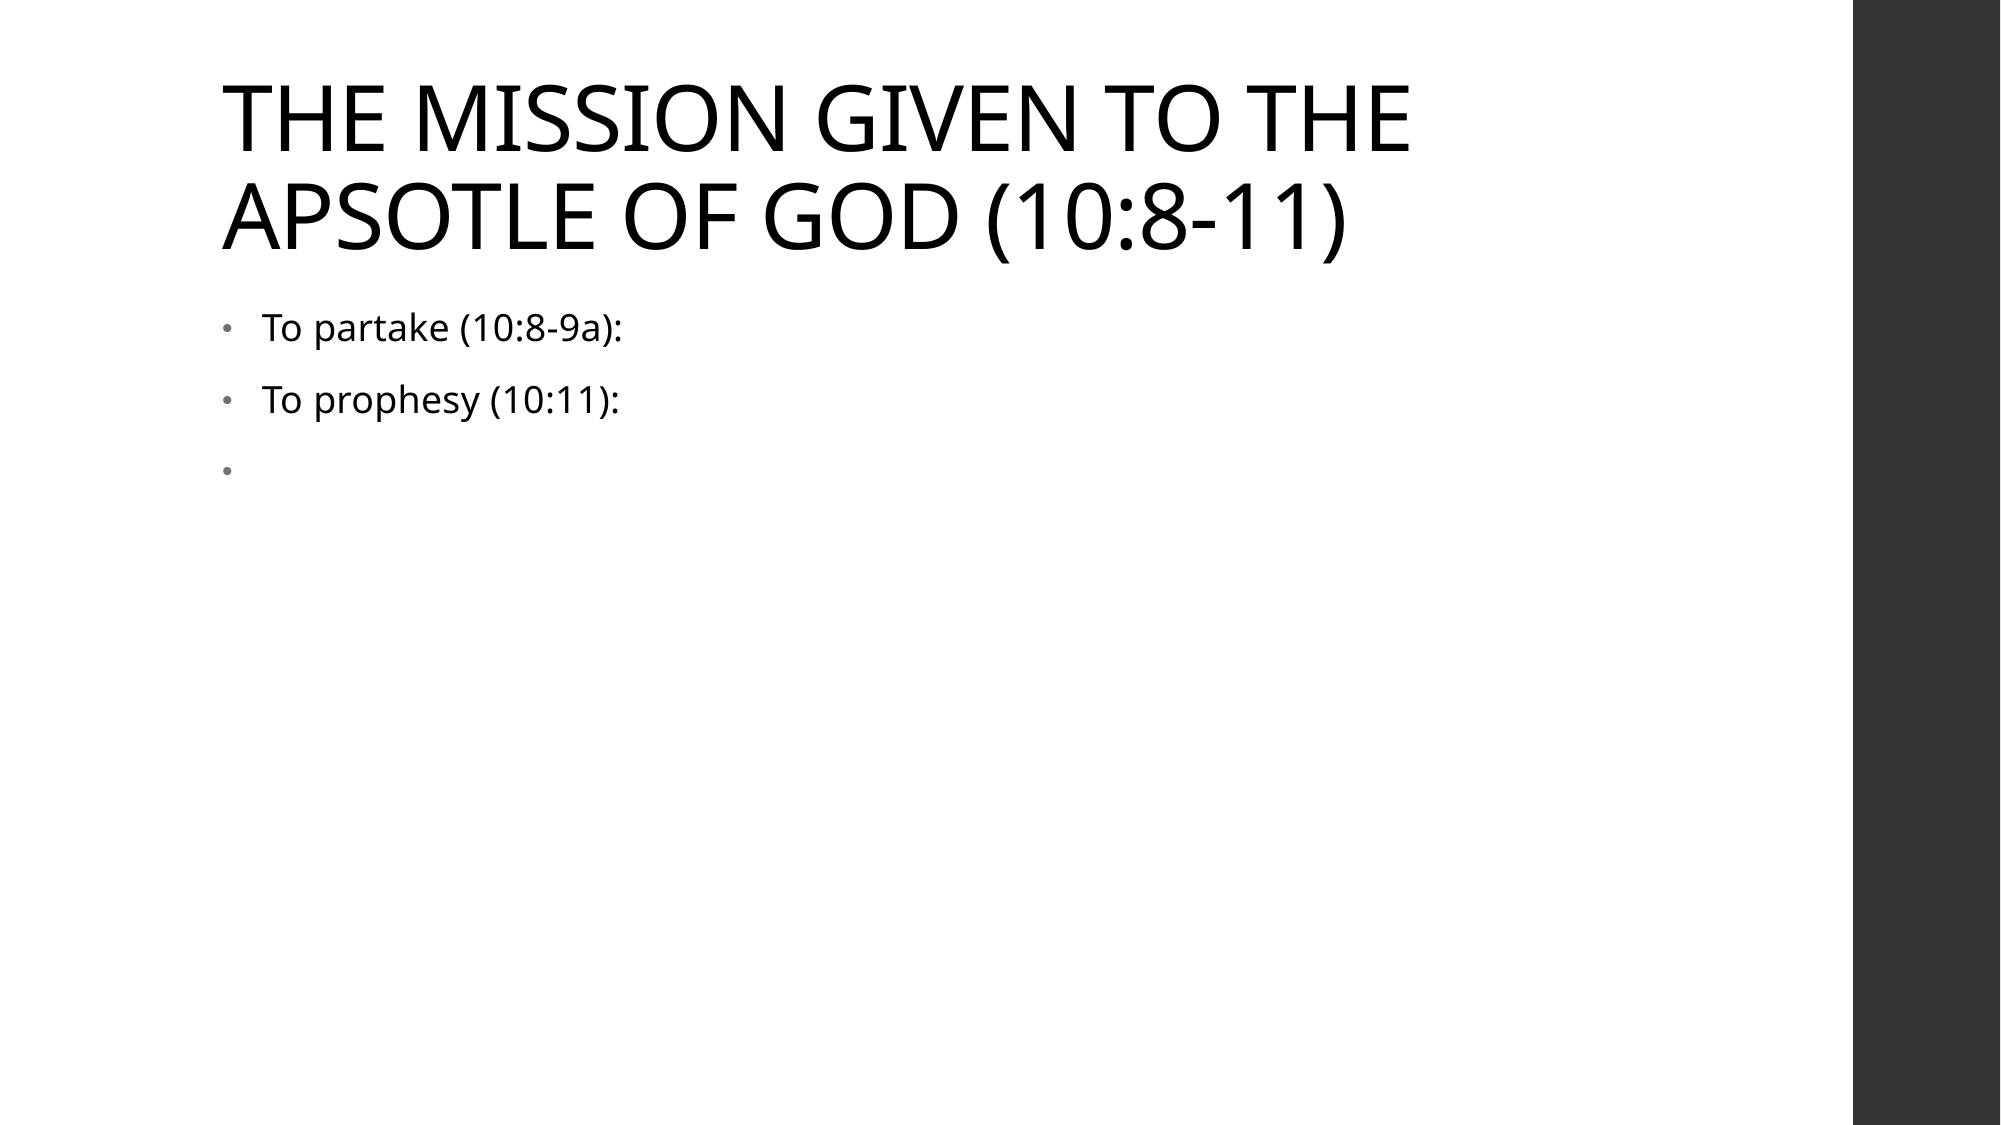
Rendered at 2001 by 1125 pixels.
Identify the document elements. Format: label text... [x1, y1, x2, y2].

title THE MISSION GIVEN TO THE APSOTLE OF GOD (10:8-11) [206, 60, 1797, 278]
list To partake (10:8-9a): To prophesy (10:11): [206, 299, 1617, 1014]
